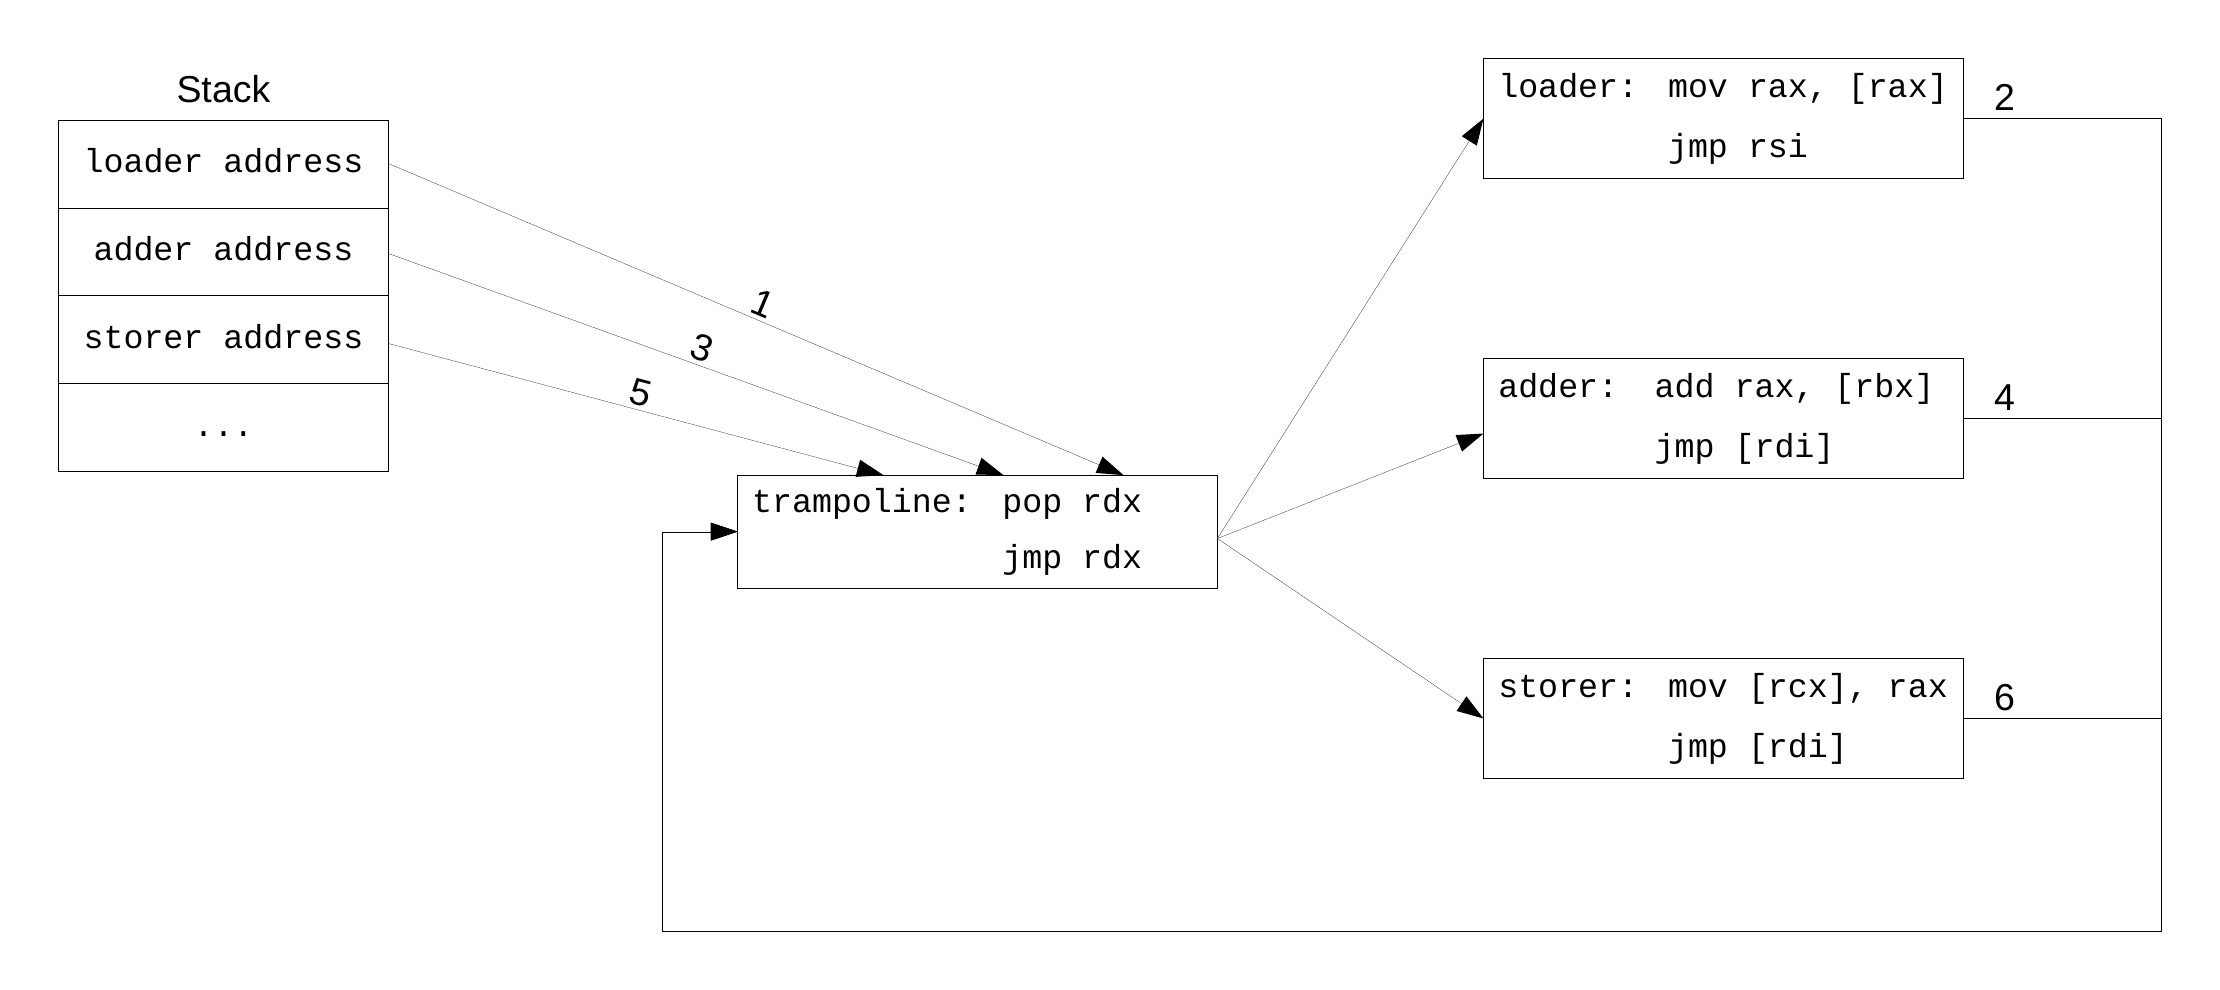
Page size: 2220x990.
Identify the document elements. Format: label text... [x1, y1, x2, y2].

table_cell jmp rdx [987, 532, 1217, 588]
table_cell [1484, 119, 1653, 178]
table_cell jmp rsi [1653, 119, 1963, 178]
table_header storer: [1484, 659, 1653, 718]
table_cell storer address [59, 296, 388, 383]
table_header add rax, [rbx] [1640, 359, 1963, 419]
table_header loader: [1484, 59, 1653, 119]
table_cell jmp [rdi] [1653, 718, 1963, 778]
table_cell ... [59, 384, 388, 471]
table_header pop rdx [987, 476, 1217, 532]
table_cell adder address [59, 209, 388, 295]
text_box Stack [58, 58, 389, 120]
table_cell jmp [rdi] [1640, 419, 1963, 478]
table_header mov [rcx], rax [1653, 659, 1963, 718]
table_header trampoline: [738, 476, 987, 532]
table_header adder: [1484, 359, 1640, 419]
table_header loader address [59, 121, 388, 208]
table_cell [1484, 718, 1653, 778]
table_header mov rax, [rax] [1653, 59, 1963, 119]
table_cell [1484, 419, 1640, 478]
table_cell [738, 532, 987, 588]
